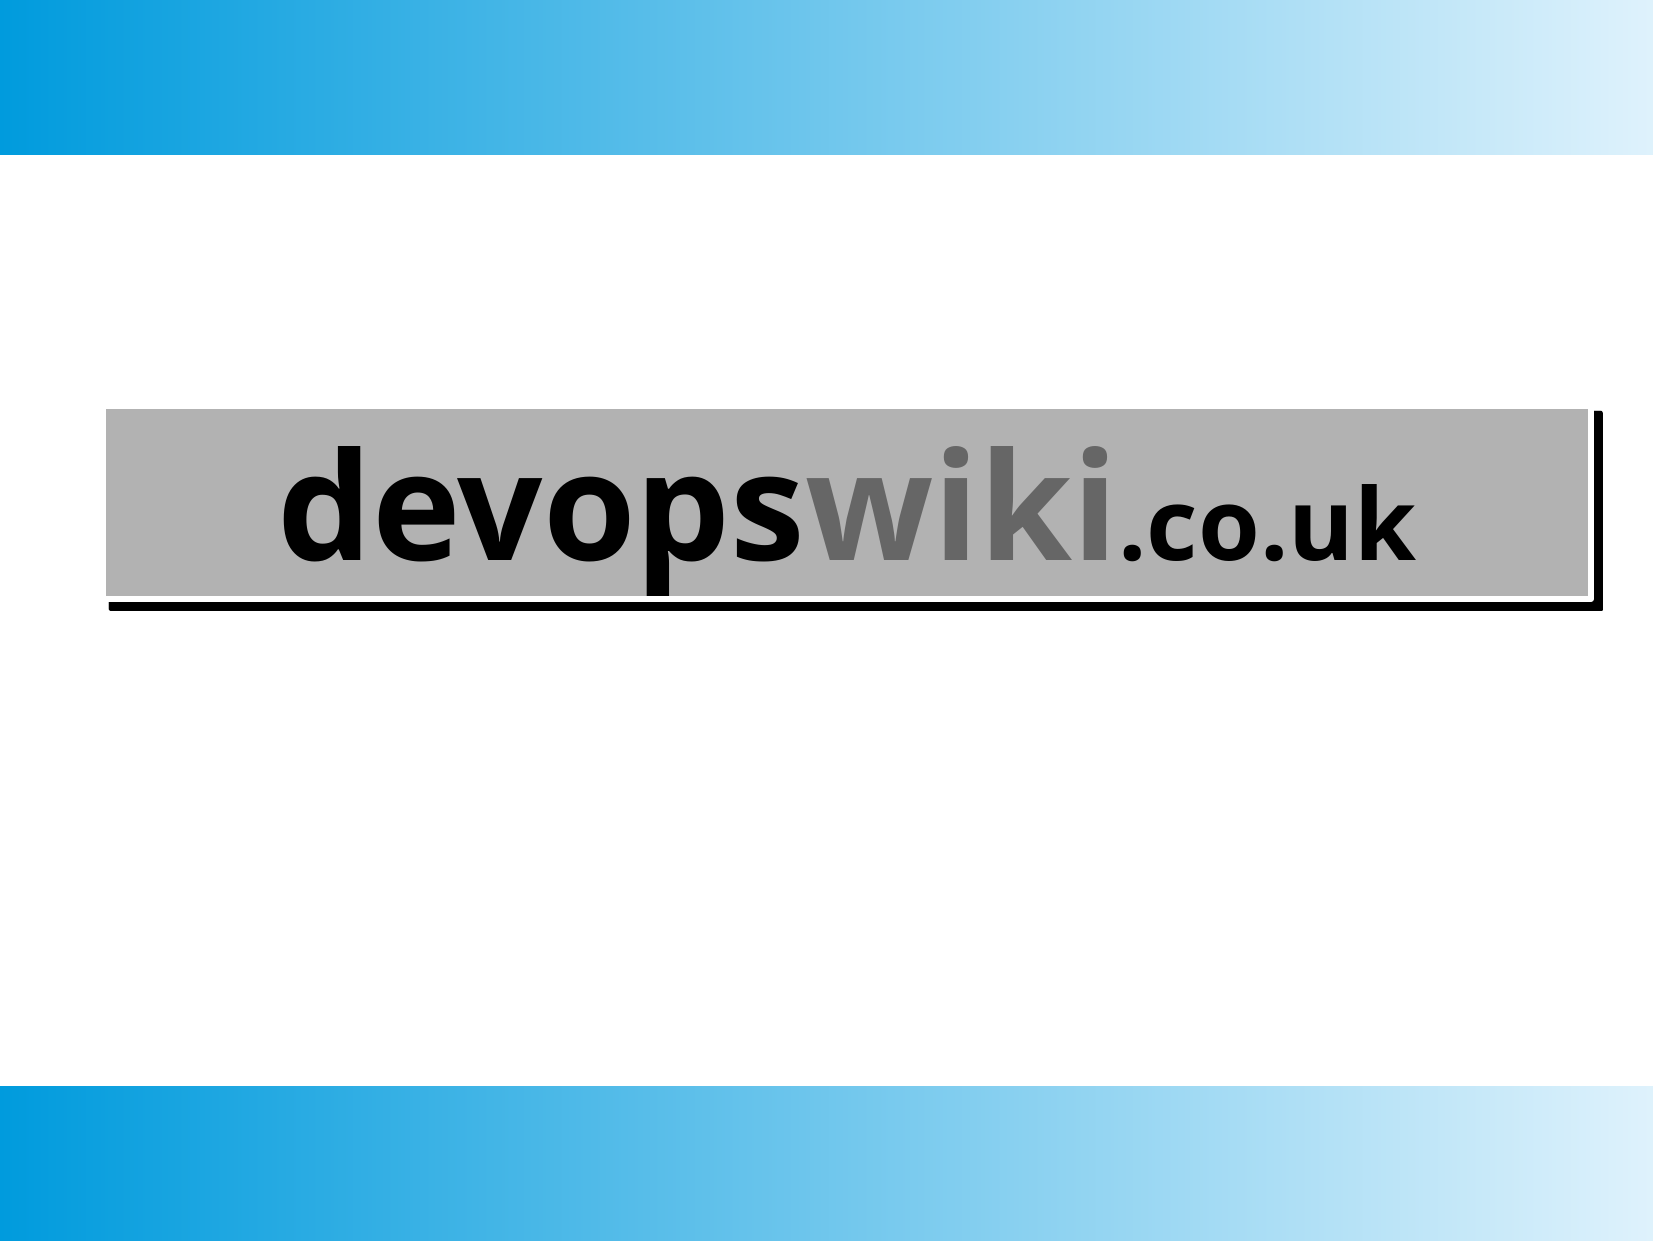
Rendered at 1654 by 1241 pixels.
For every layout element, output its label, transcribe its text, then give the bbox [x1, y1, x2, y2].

text_box devopswiki.co.uk [102, 405, 1592, 599]
